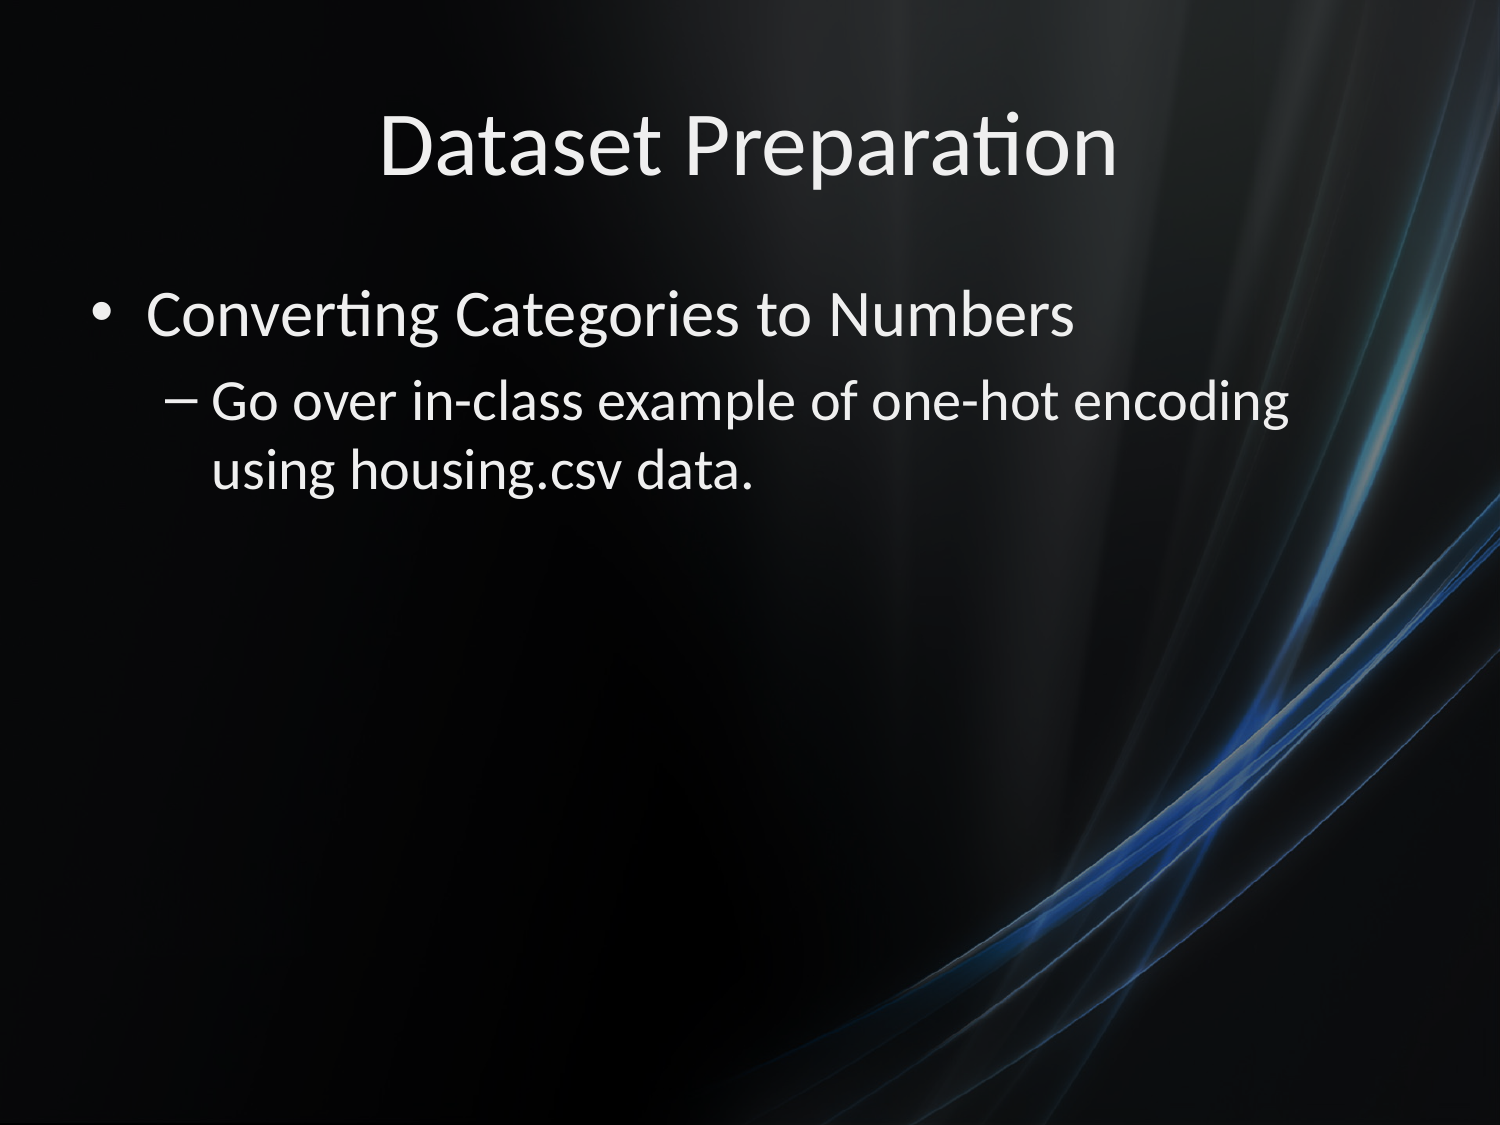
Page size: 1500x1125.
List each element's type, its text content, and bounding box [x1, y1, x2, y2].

title Dataset Preparation [75, 45, 1425, 233]
picture [0, 0, 1500, 1125]
list Converting Categories to Numbers Go over in-class example of one-hot encoding using housing.csv data. [75, 262, 1425, 1005]
